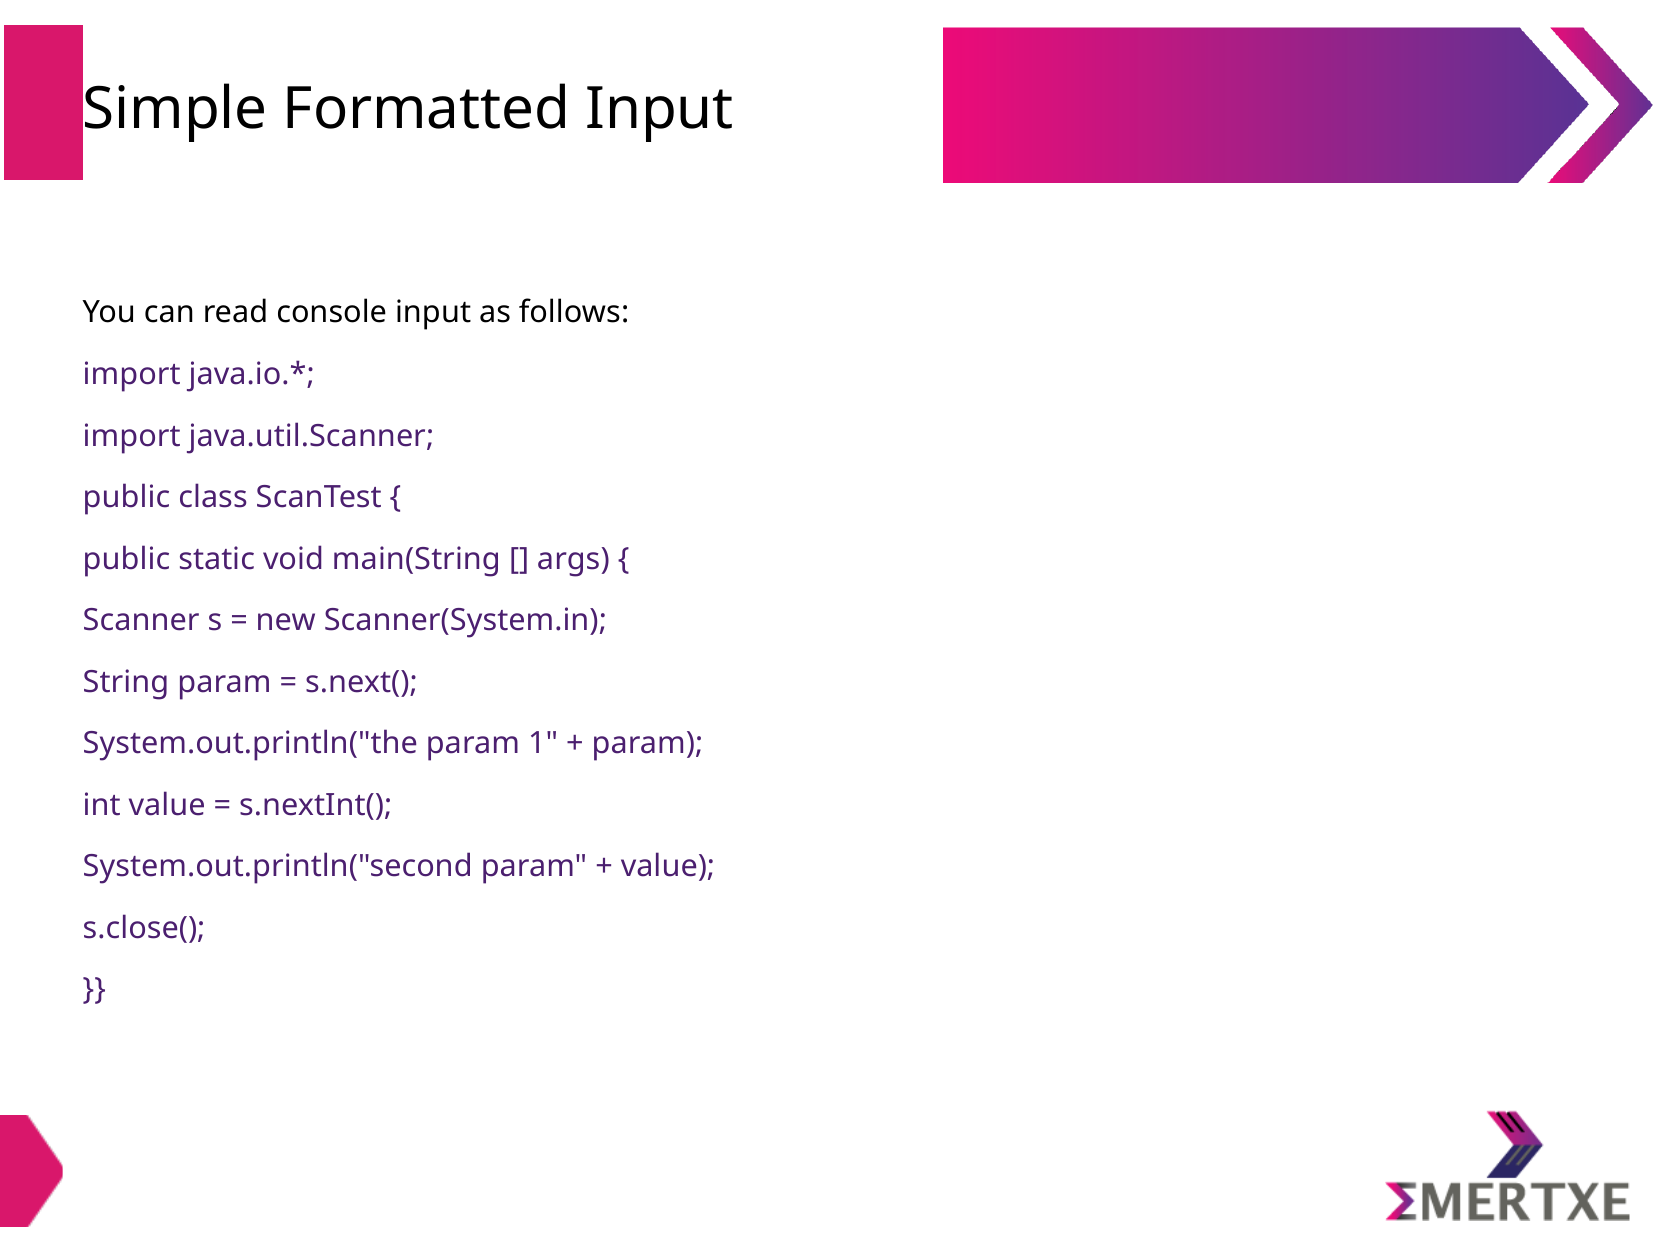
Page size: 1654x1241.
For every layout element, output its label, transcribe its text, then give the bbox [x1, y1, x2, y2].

picture [1385, 1107, 1631, 1221]
title Simple Formatted Input [82, 2, 1571, 210]
picture [1571, 27, 1653, 183]
list You can read console input as follows: import java.io.*; import java.util.Scanner; public class ScanTest { public static void main(String [] args) { Scanner s = new Scanner(System.in); String param = s.next(); System.out.println("the param 1" + param); int value = s.nextInt(); System.out.println("second param" + value); s.close(); }} [82, 290, 1571, 1010]
